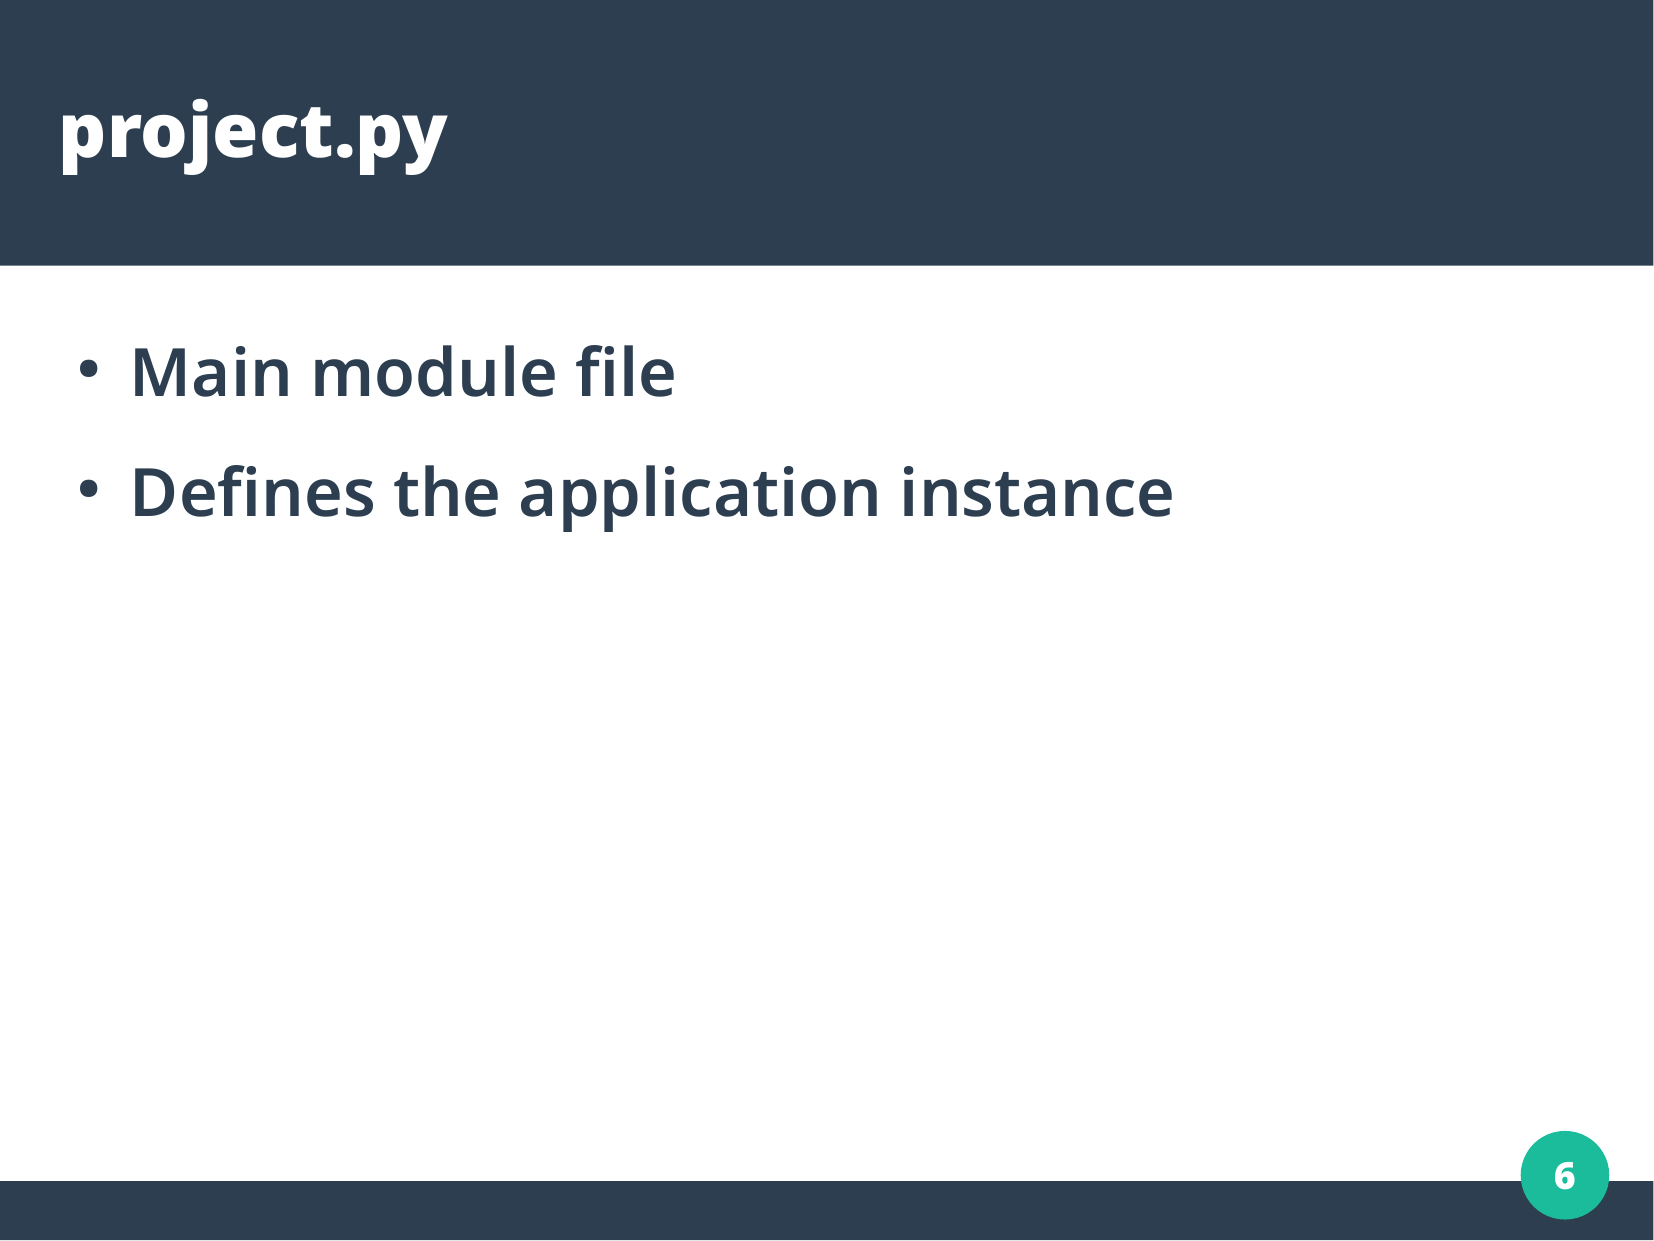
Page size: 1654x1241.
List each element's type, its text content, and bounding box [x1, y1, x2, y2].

title project.py [59, 49, 1595, 207]
list Main module file Defines the application instance [59, 324, 1595, 1152]
